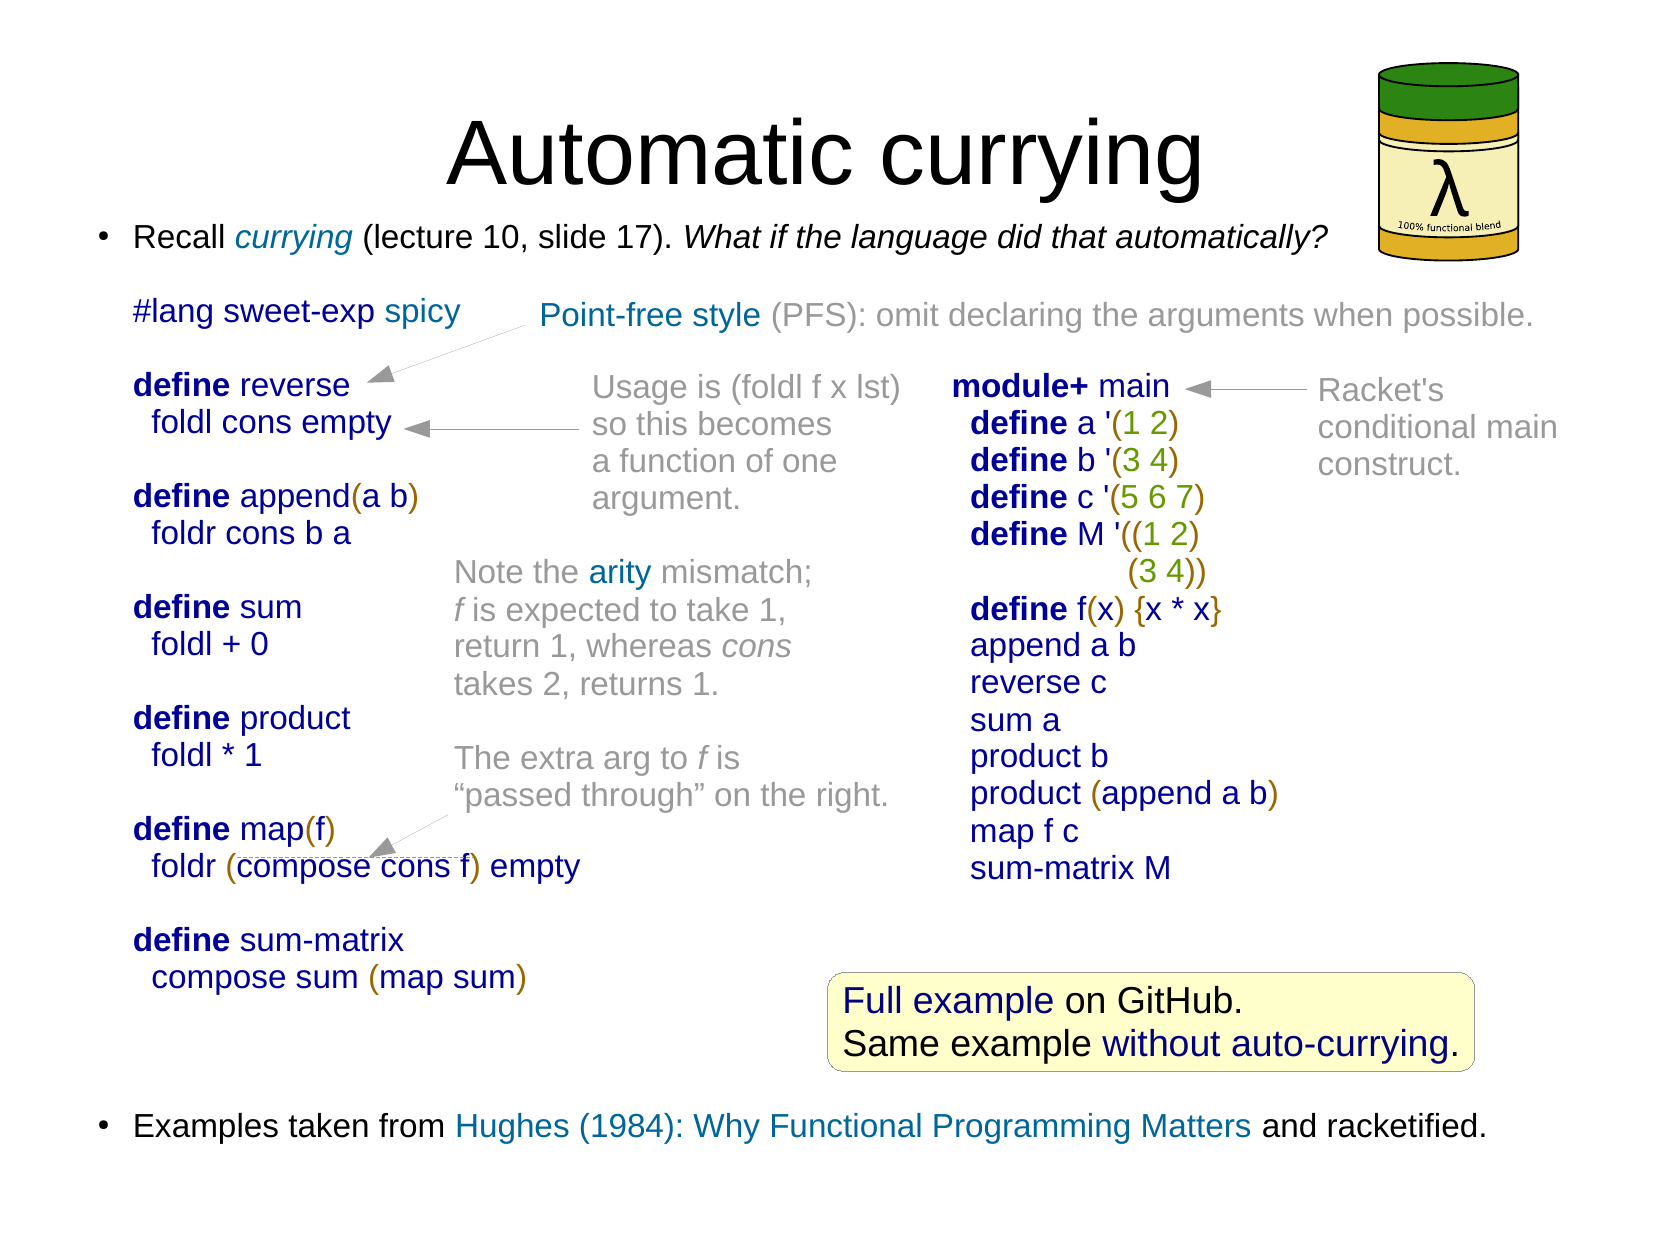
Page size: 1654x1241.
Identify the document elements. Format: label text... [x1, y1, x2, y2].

text_box module+ main define a '(1 2) define b '(3 4) define c '(5 6 7) define M '((1 2) (3 4)) define f(x) {x * x} append a b reverse c sum a product b product (append a b) map f c sum-matrix M [936, 360, 1294, 901]
text_box Note the arity mismatch; f is expected to take 1, return 1, whereas cons takes 2, returns 1. The extra arg to f is “passed through” on the right. [438, 546, 906, 824]
text_box Racket's conditional main construct. [1302, 364, 1574, 492]
picture [1377, 62, 1520, 262]
text_box Recall currying (lecture 10, slide 17). What if the language did that automatically? #lang sweet-exp spicy define reverse foldl cons empty define append(a b) foldr cons b a define sum foldl + 0 define product foldl * 1 define map(f) foldr (compose cons f) empty define sum-matrix compose sum (map sum) Examples taken from Hughes (1984): Why Functional Programming Matters and racketified. [82, 211, 1561, 1206]
text_box Full example on GitHub. Same example without auto-currying. [827, 972, 1475, 1072]
title Automatic currying [82, 49, 1571, 257]
text_box Point-free style (PFS): omit declaring the arguments when possible. [524, 288, 1551, 341]
text_box Usage is (foldl f x lst) so this becomes a function of one argument. [577, 361, 917, 526]
